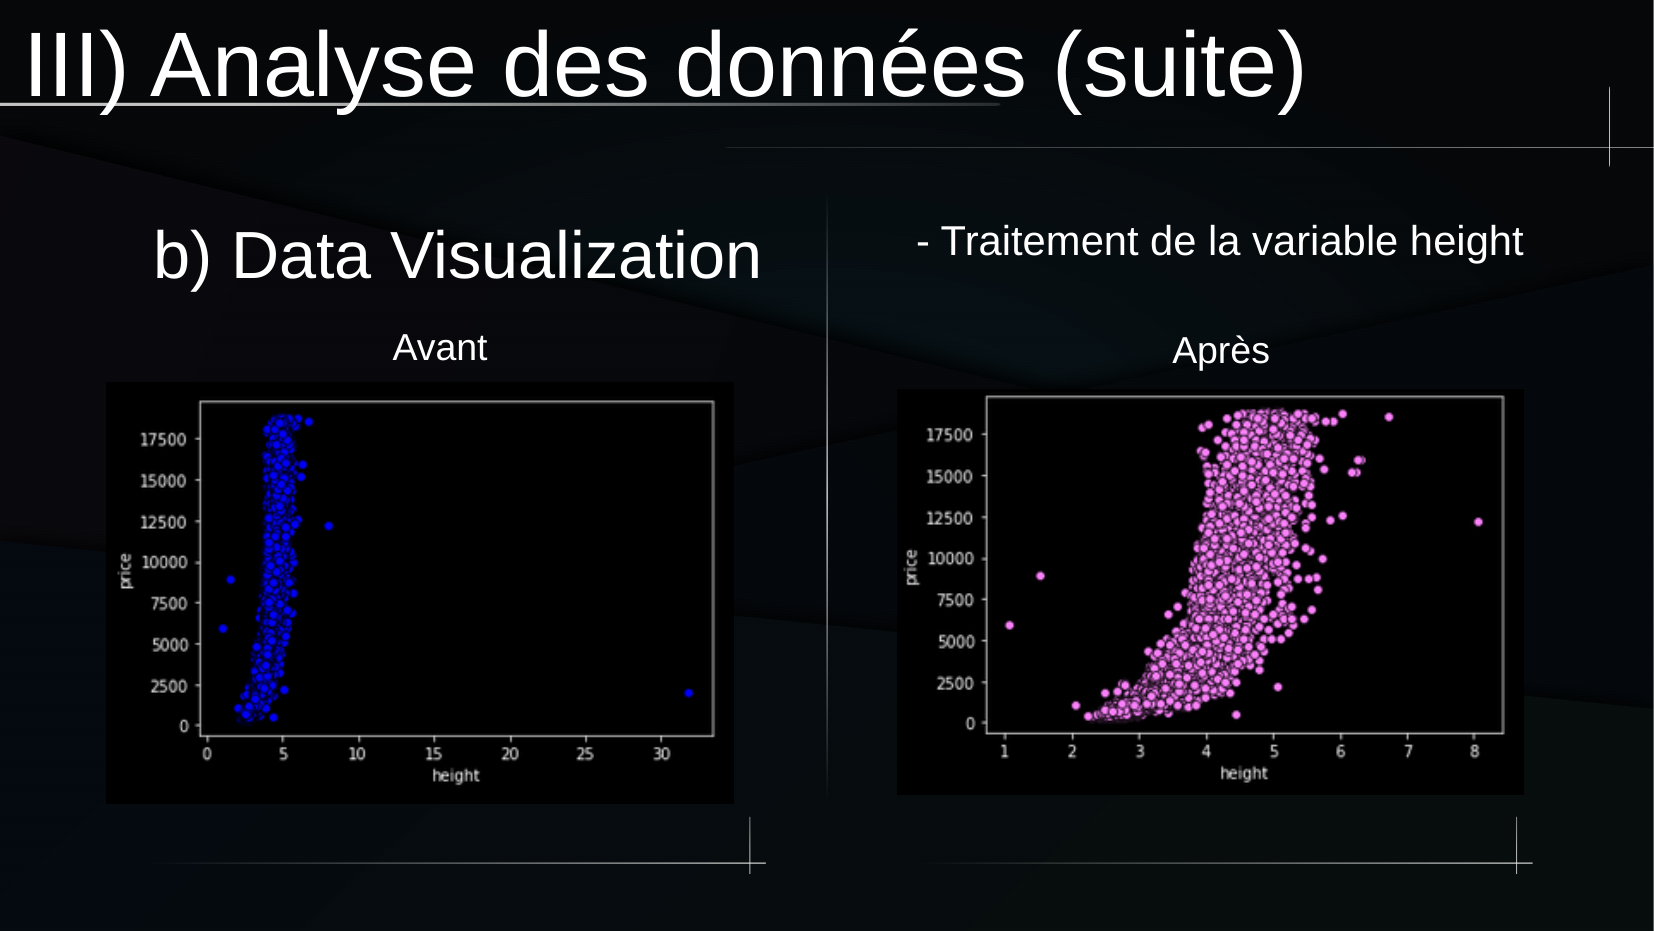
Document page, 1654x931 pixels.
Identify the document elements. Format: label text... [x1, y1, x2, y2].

picture [0, 0, 1654, 931]
text_box Avant [377, 318, 1229, 376]
list b) Data Visualization [82, 217, 809, 758]
text_box Après [1157, 322, 1654, 380]
list - Traitement de la variable height [845, 217, 1572, 322]
title III) Analyse des données (suite) [23, 11, 1589, 119]
list - Traitement de la variable height [845, 376, 1572, 758]
